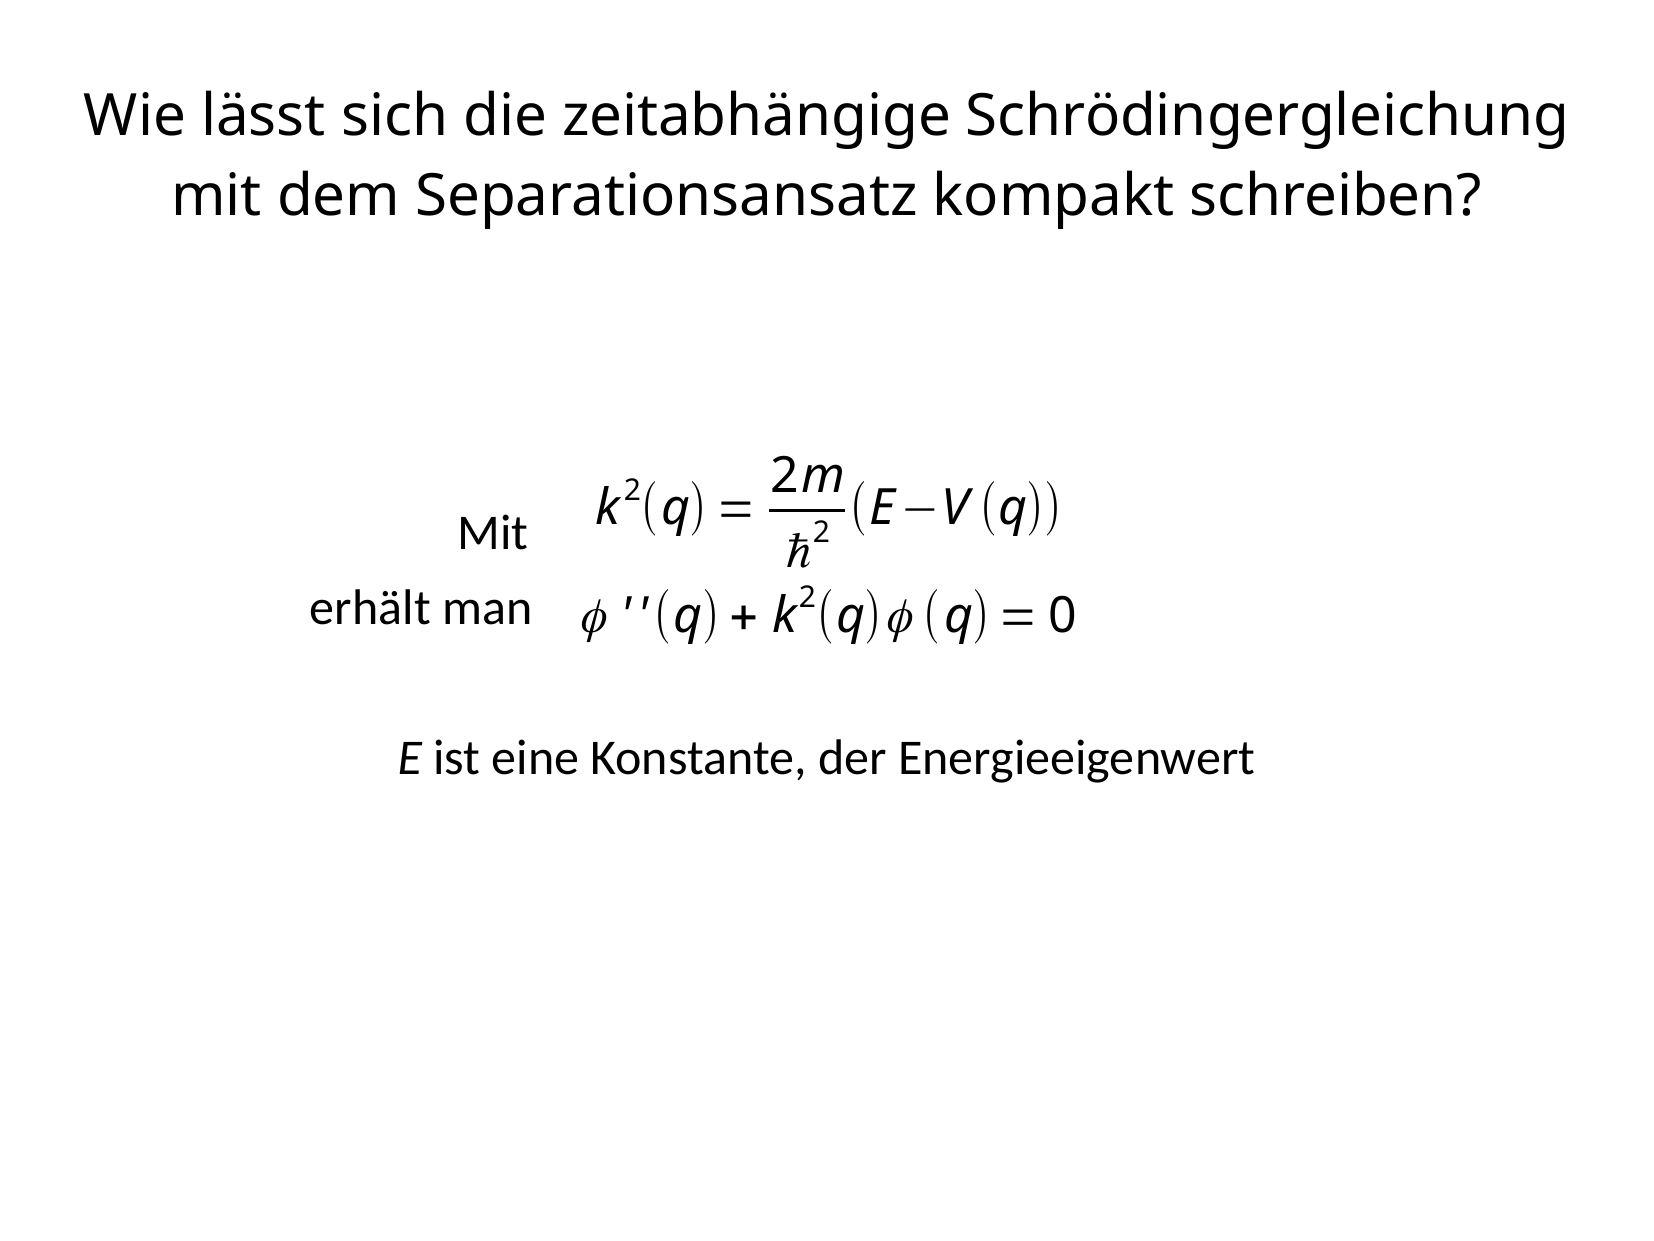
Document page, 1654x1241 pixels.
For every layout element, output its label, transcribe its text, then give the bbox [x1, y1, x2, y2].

title Wie lässt sich die zeitabhängige Schrödingergleichung mit dem Separationsansatz kompakt schreiben? [82, 49, 1571, 257]
chart [572, 445, 1082, 647]
subtitle Mit erhält man E ist eine Konstante, der Energieeigenwert [82, 290, 1571, 1010]
